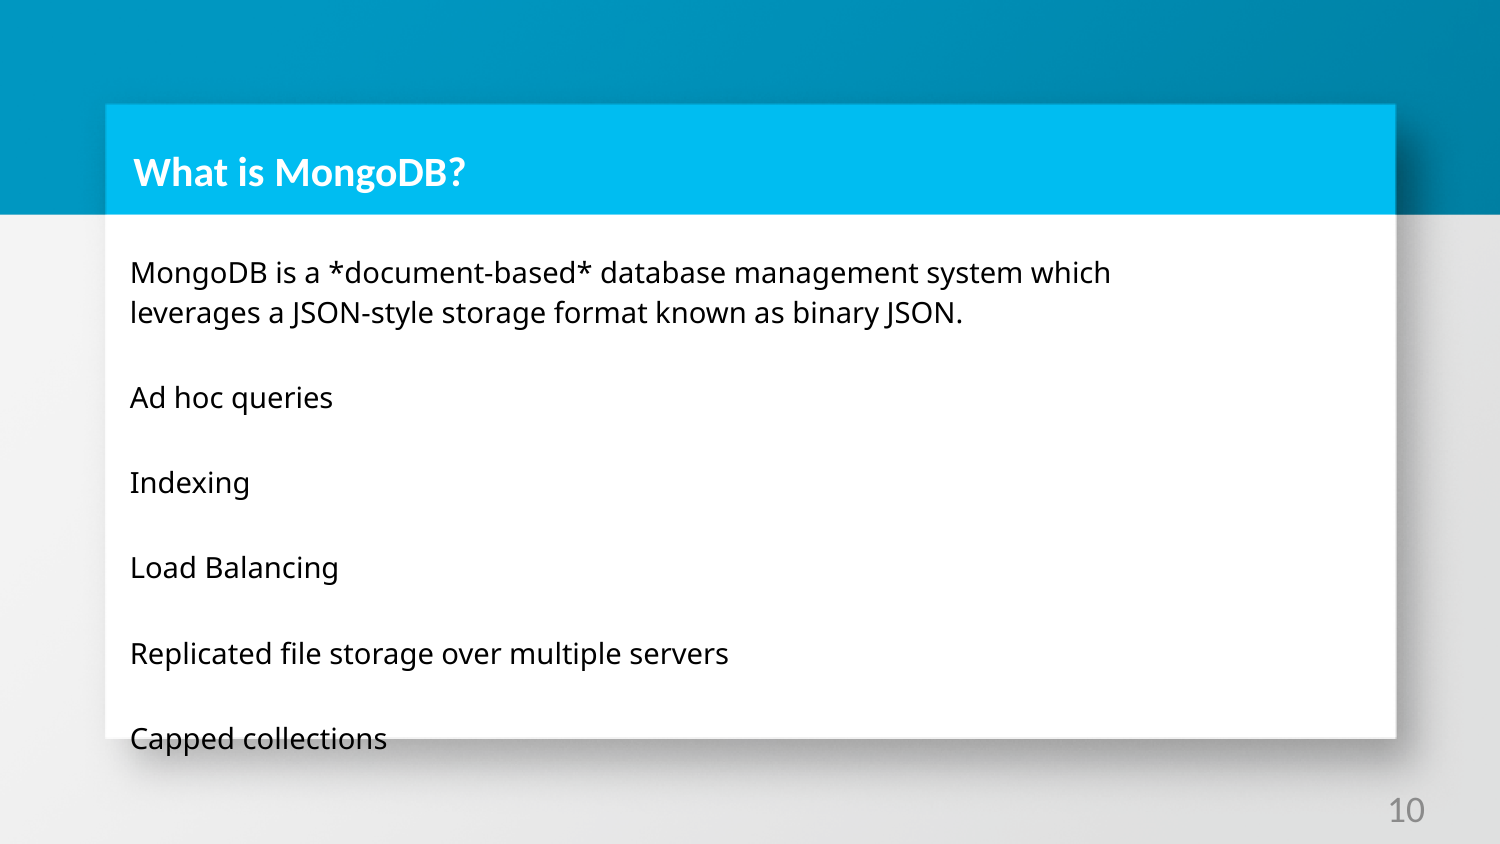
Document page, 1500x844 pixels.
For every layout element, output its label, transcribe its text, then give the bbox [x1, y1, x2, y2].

title What is MongoDB? [131, 142, 901, 196]
text_box MongoDB is a *document-based* database management system which leverages a JSON-style storage format known as binary JSON. Ad hoc queries Indexing Load Balancing Replicated file storage over multiple servers Capped collections [115, 245, 1216, 844]
picture [0, 215, 1500, 844]
